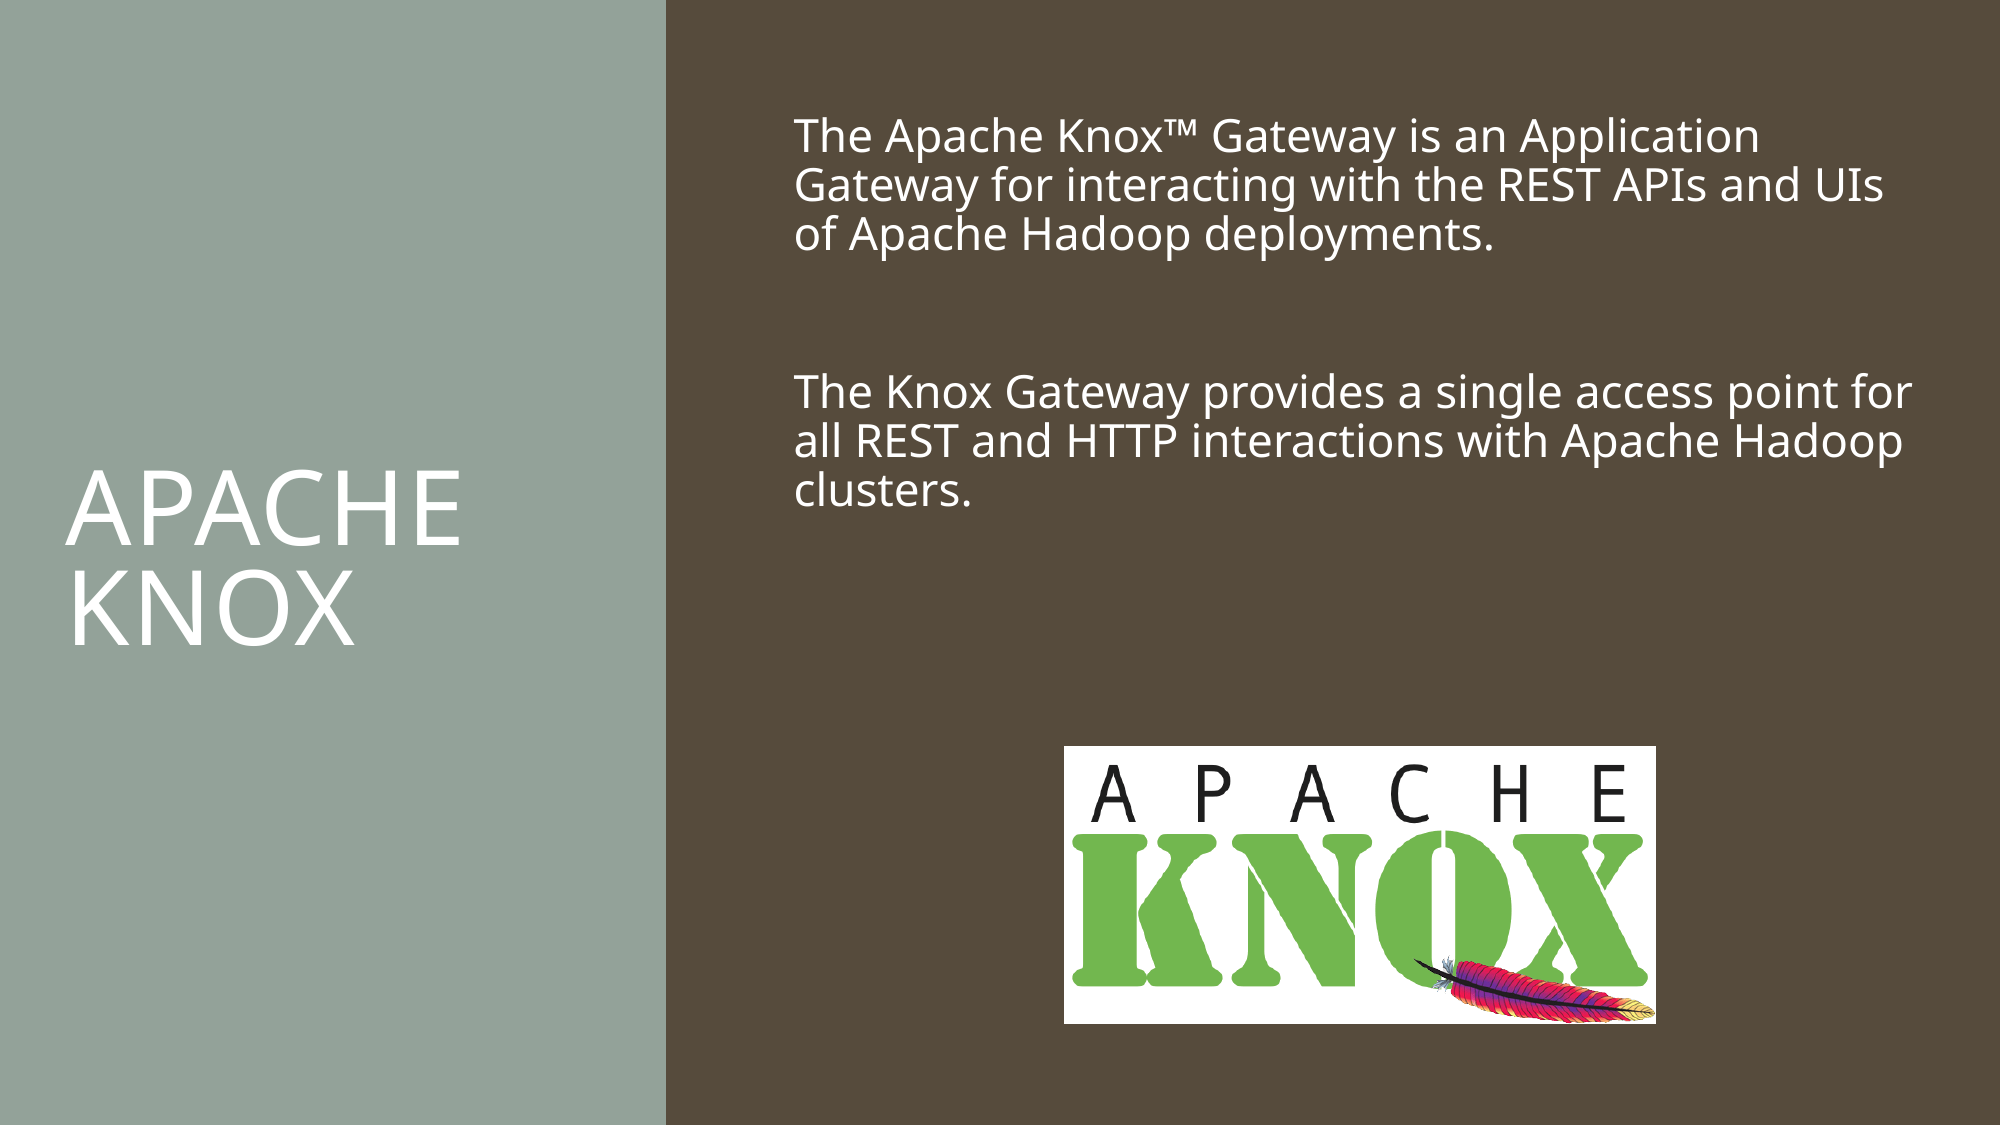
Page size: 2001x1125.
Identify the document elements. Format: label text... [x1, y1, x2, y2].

title APACHE KNOX [50, 104, 614, 1026]
list The Apache Knox™ Gateway is an Application Gateway for interacting with the REST APIs and UIs of Apache Hadoop deployments. The Knox Gateway provides a single access point for all REST and HTTP interactions with Apache Hadoop clusters. [770, 104, 1948, 720]
text_box [0, 0, 666, 1125]
picture [1064, 746, 1656, 1024]
